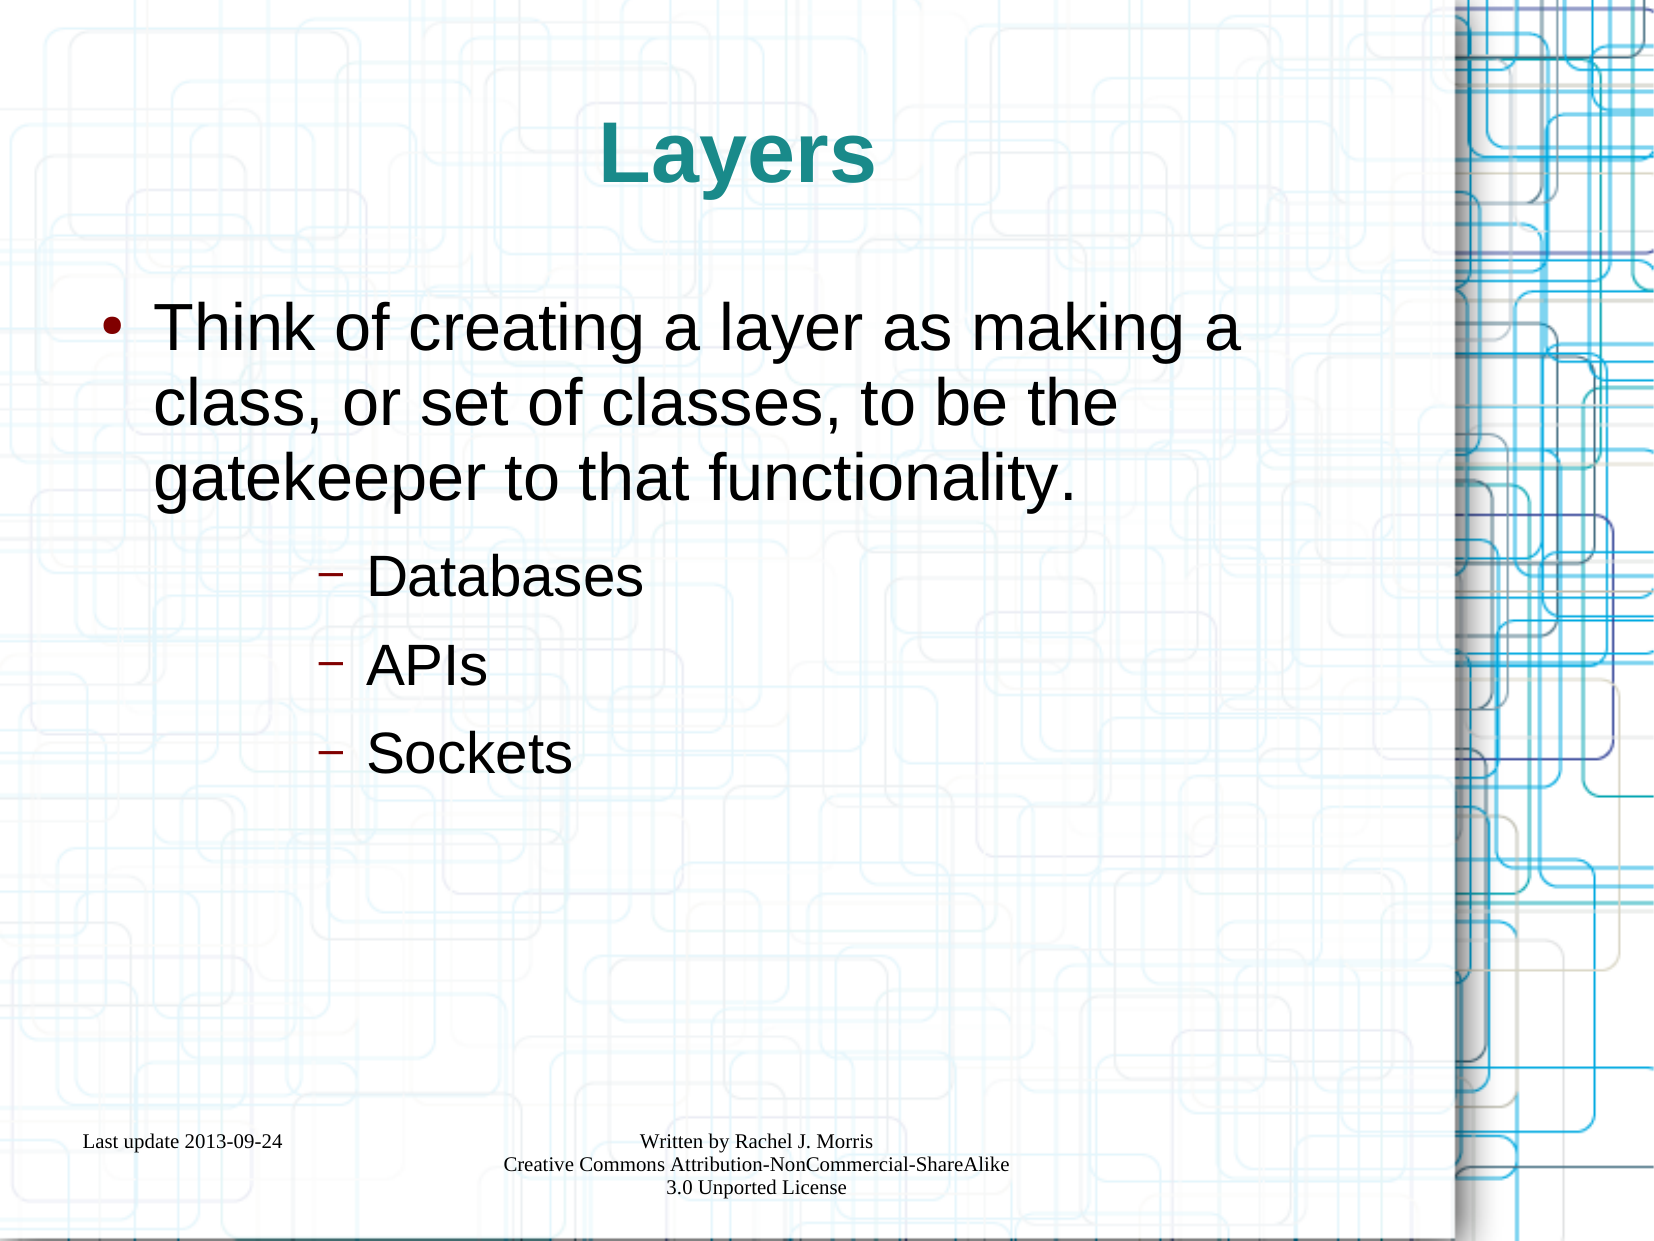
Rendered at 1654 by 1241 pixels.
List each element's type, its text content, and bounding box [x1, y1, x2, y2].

list Think of creating a layer as making a class, or set of classes, to be the gatekeeper to that functionality. Databases APIs Sockets [82, 290, 1418, 1010]
title Layers [59, 49, 1418, 257]
picture [0, 0, 1654, 1241]
